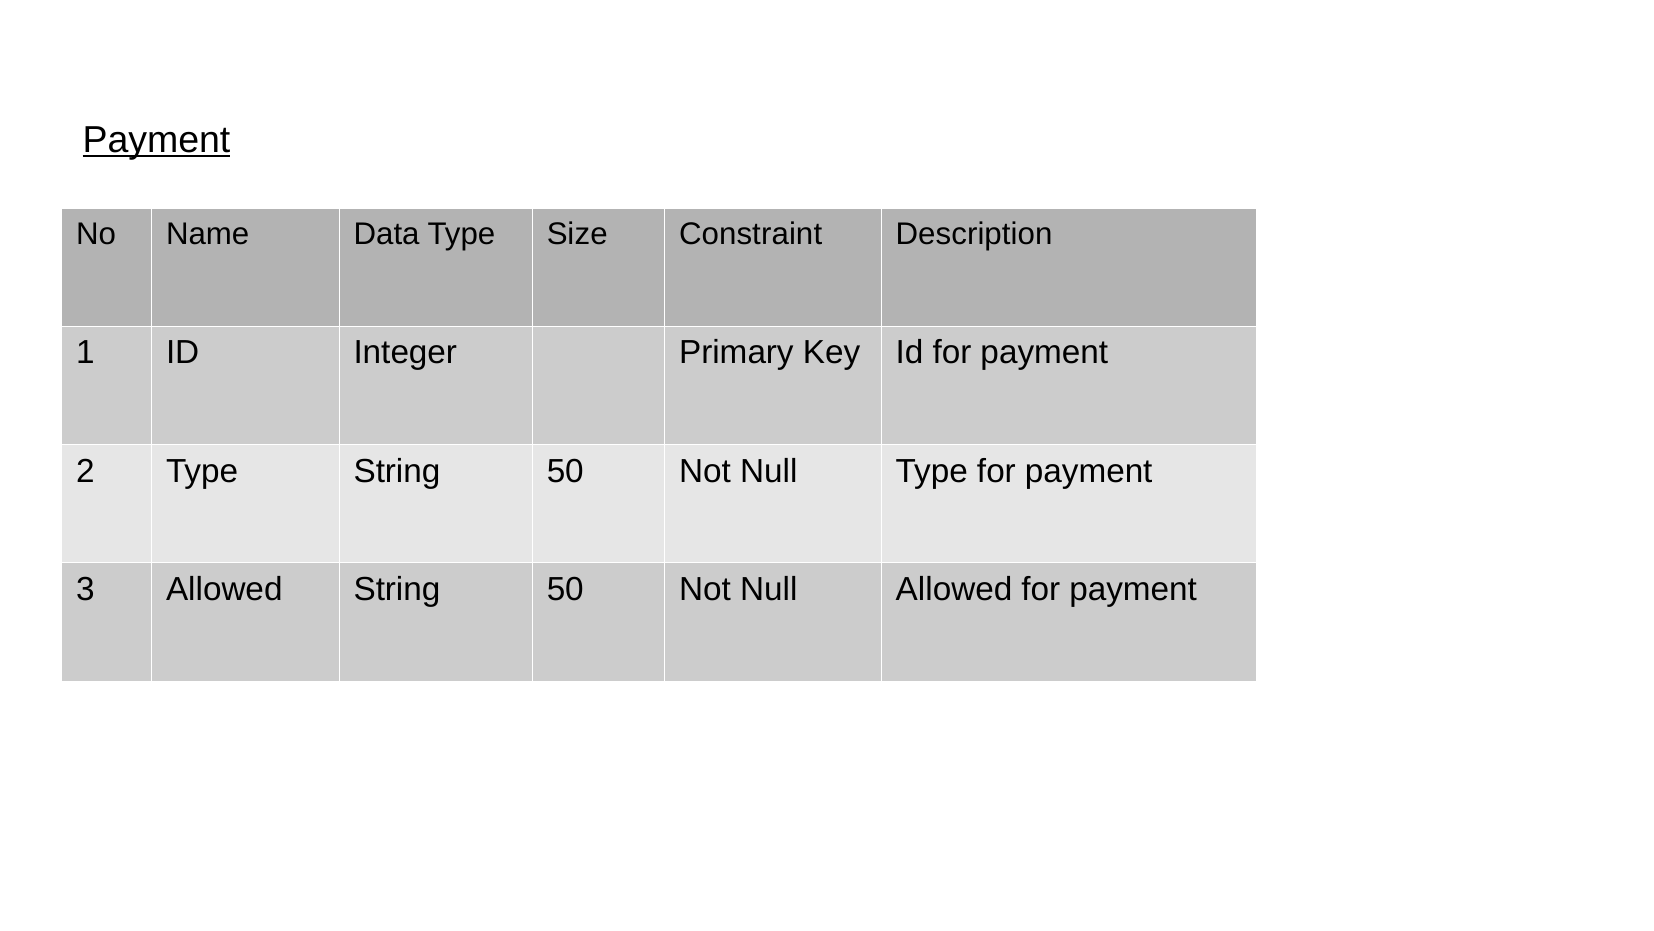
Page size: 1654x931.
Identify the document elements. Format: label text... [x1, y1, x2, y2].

table_cell [533, 327, 664, 444]
table_cell 2 [62, 445, 151, 562]
table_header Size [533, 209, 664, 326]
table_header Data Type [340, 209, 532, 326]
table_header Constraint [665, 209, 881, 326]
table_cell Not Null [665, 563, 881, 681]
table_header Description [882, 209, 1256, 326]
table_cell 50 [533, 563, 664, 681]
table_cell Primary Key [665, 327, 881, 444]
table_cell String [340, 445, 532, 562]
table_header Name [152, 209, 339, 326]
table_cell 3 [62, 563, 151, 681]
table_header No [62, 209, 151, 326]
table_cell Allowed for payment [882, 563, 1256, 681]
table_cell Id for payment [882, 327, 1256, 444]
table_cell 1 [62, 327, 151, 444]
table_cell Integer [340, 327, 532, 444]
table_cell Type for payment [882, 445, 1256, 562]
table_cell String [340, 563, 532, 681]
table_cell Type [152, 445, 339, 562]
table_cell 50 [533, 445, 664, 562]
table_cell Allowed [152, 563, 339, 681]
table_cell ID [152, 327, 339, 444]
table_cell Not Null [665, 445, 881, 562]
title Payment [82, 62, 308, 208]
